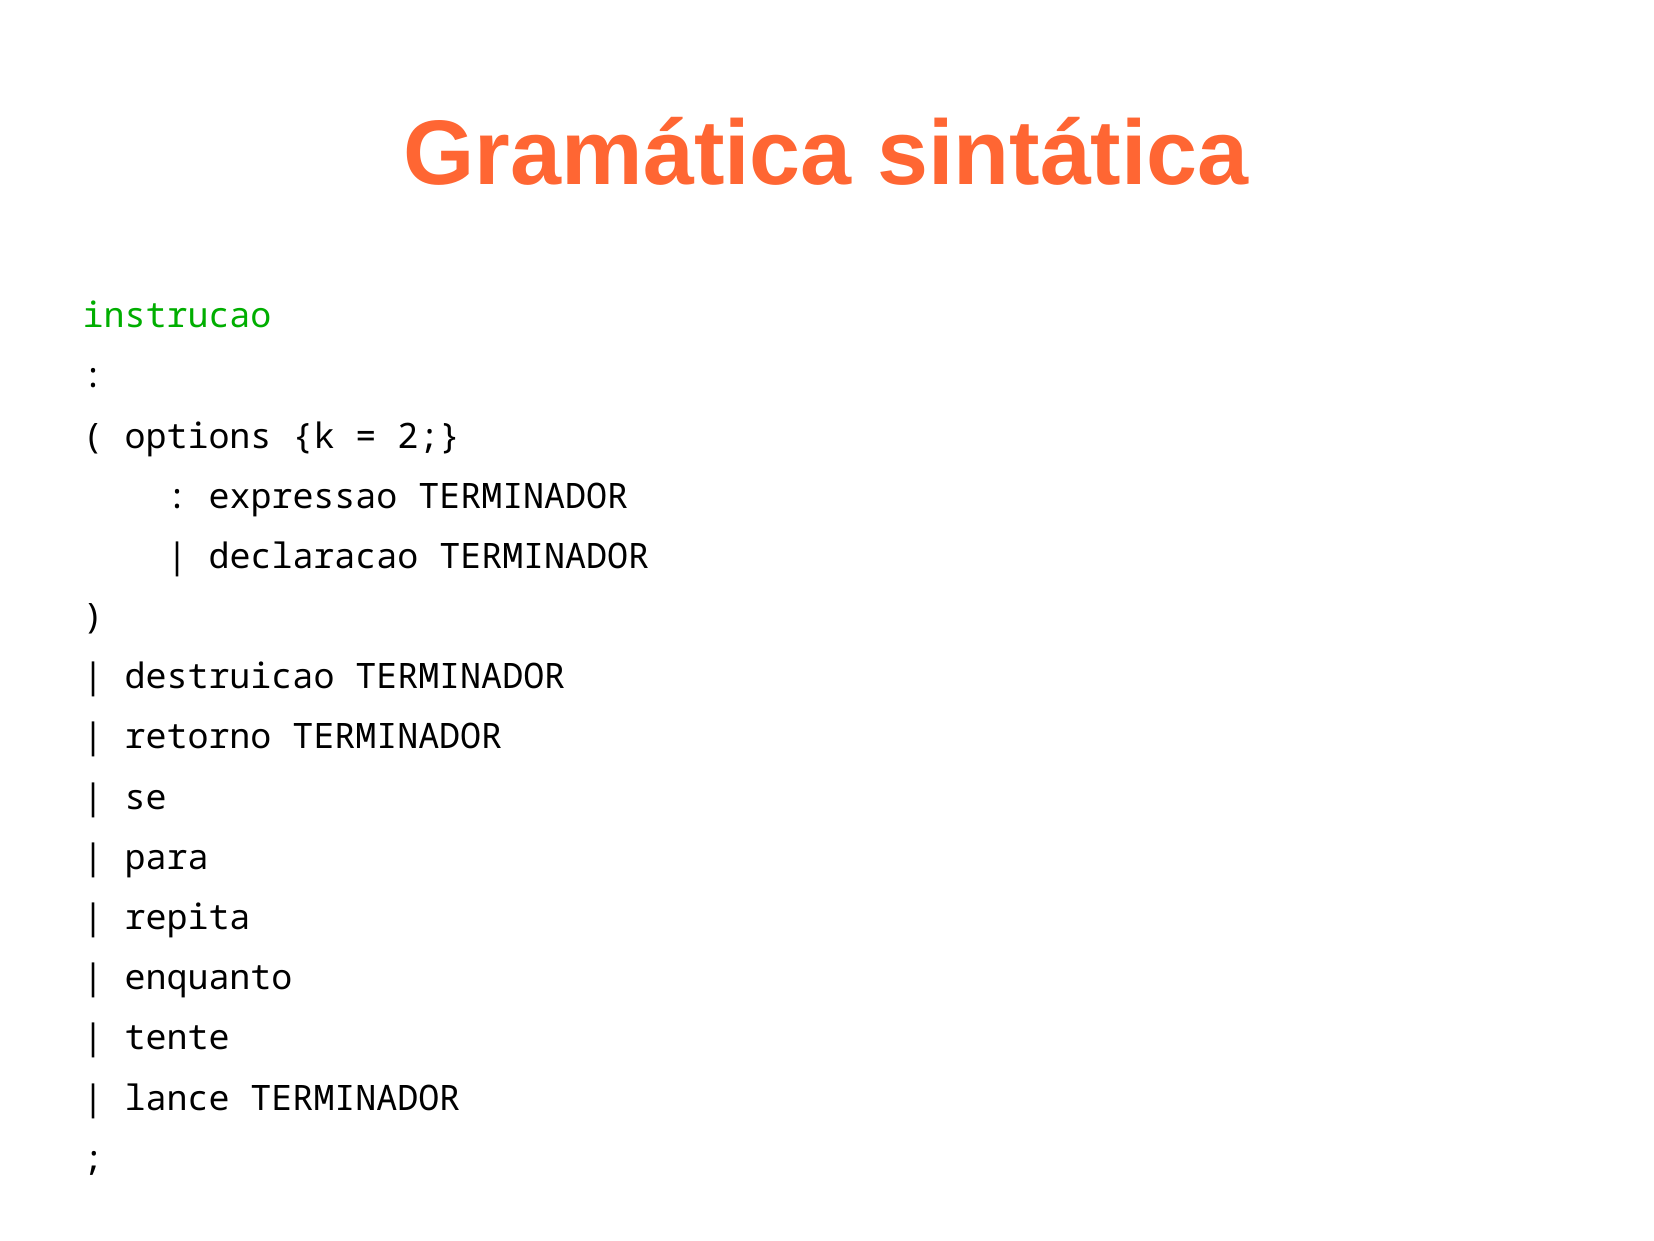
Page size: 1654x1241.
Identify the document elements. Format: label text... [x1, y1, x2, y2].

list instrucao : ( options {k = 2;} : expressao TERMINADOR | declaracao TERMINADOR ) | destruicao TERMINADOR | retorno TERMINADOR | se | para | repita | enquanto | tente | lance TERMINADOR ; [82, 290, 1538, 1193]
title Gramática sintática [82, 49, 1571, 257]
